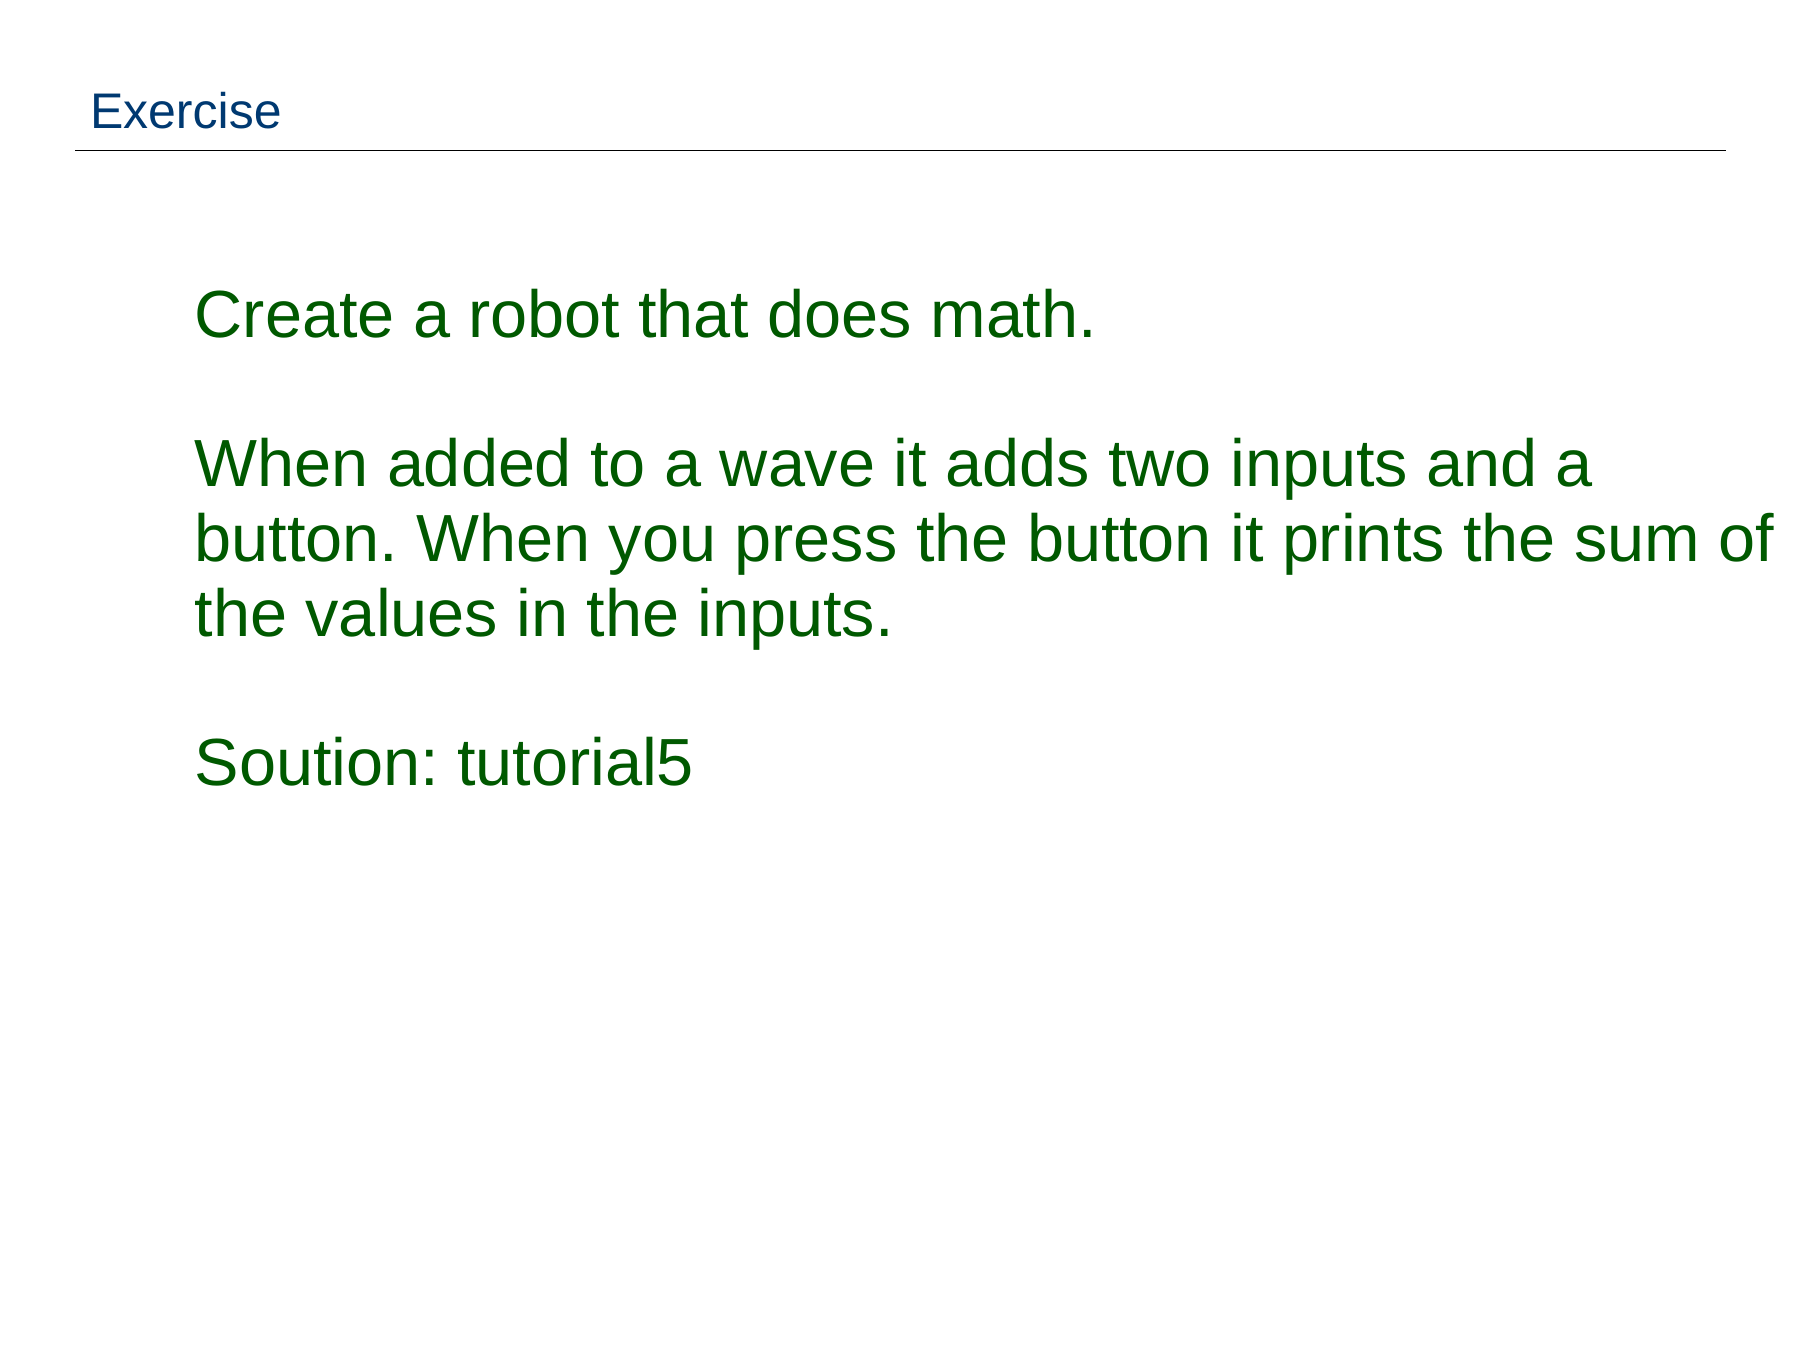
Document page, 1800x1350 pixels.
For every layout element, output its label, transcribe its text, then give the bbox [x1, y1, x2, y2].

title Exercise [90, 38, 1710, 147]
text_box Create a robot that does math. When added to a wave it adds two inputs and a button. When you press the button it prints the sum of the values in the inputs. Soution: tutorial5 [179, 269, 1800, 808]
